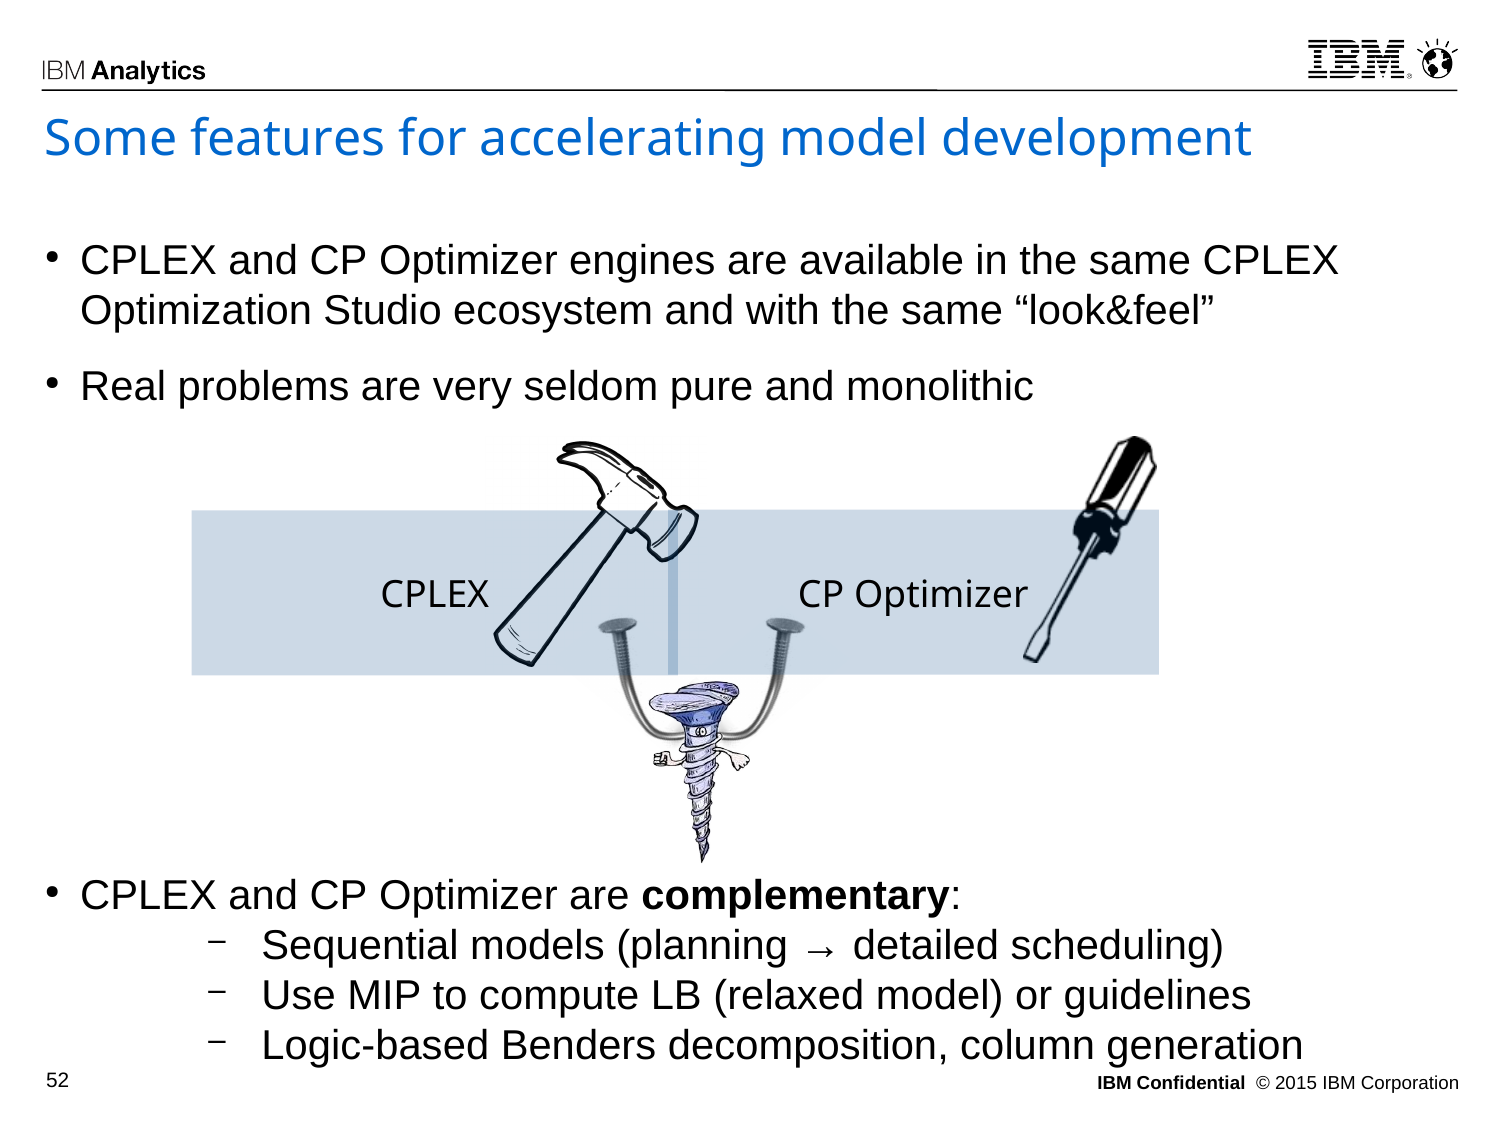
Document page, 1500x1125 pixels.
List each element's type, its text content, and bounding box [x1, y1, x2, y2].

picture [24, 42, 224, 99]
title Some features for accelerating model development [29, 97, 1500, 203]
list [29, 224, 1426, 1083]
list CPLEX and CP Optimizer engines are available in the same CPLEX Optimization Studio ecosystem and with the same “look&feel” Real problems are very seldom pure and monolithic CPLEX and CP Optimizer are complementary: Sequential models (planning → detailed scheduling) Use MIP to compute LB (relaxed model) or guidelines Logic-based Benders decomposition, column generation [30, 224, 1426, 1076]
picture [1294, 24, 1469, 91]
